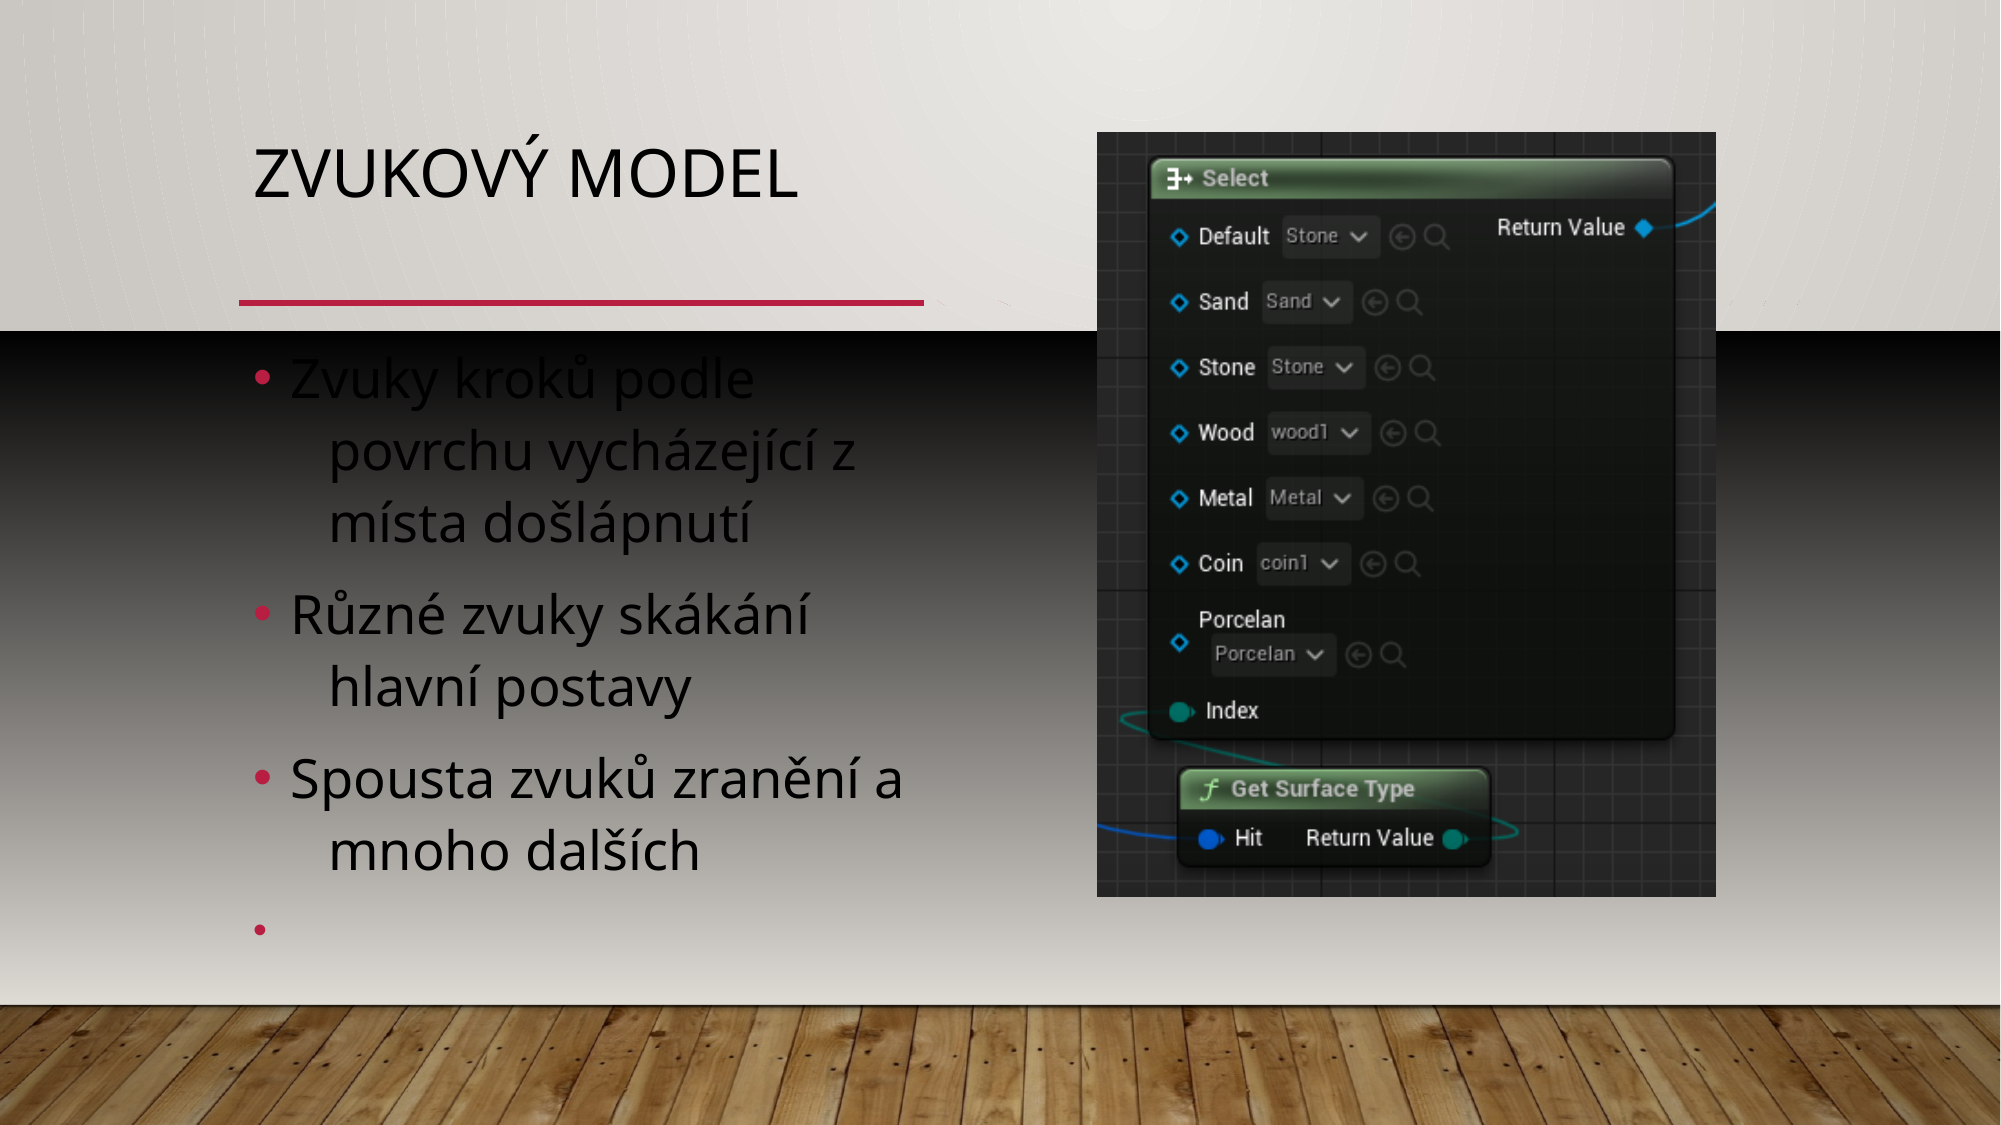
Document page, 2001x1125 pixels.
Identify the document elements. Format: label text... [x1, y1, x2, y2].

title Zvukový model [238, 131, 924, 305]
text_box [0, 0, 2000, 1005]
picture [0, 1005, 2000, 1125]
picture [1097, 132, 1716, 897]
list Zvuky kroků podle povrchu vycházející z místa došlápnutí Různé zvuky skákání hlavní postavy Spousta zvuků zranění a mnoho dalších [238, 330, 923, 897]
